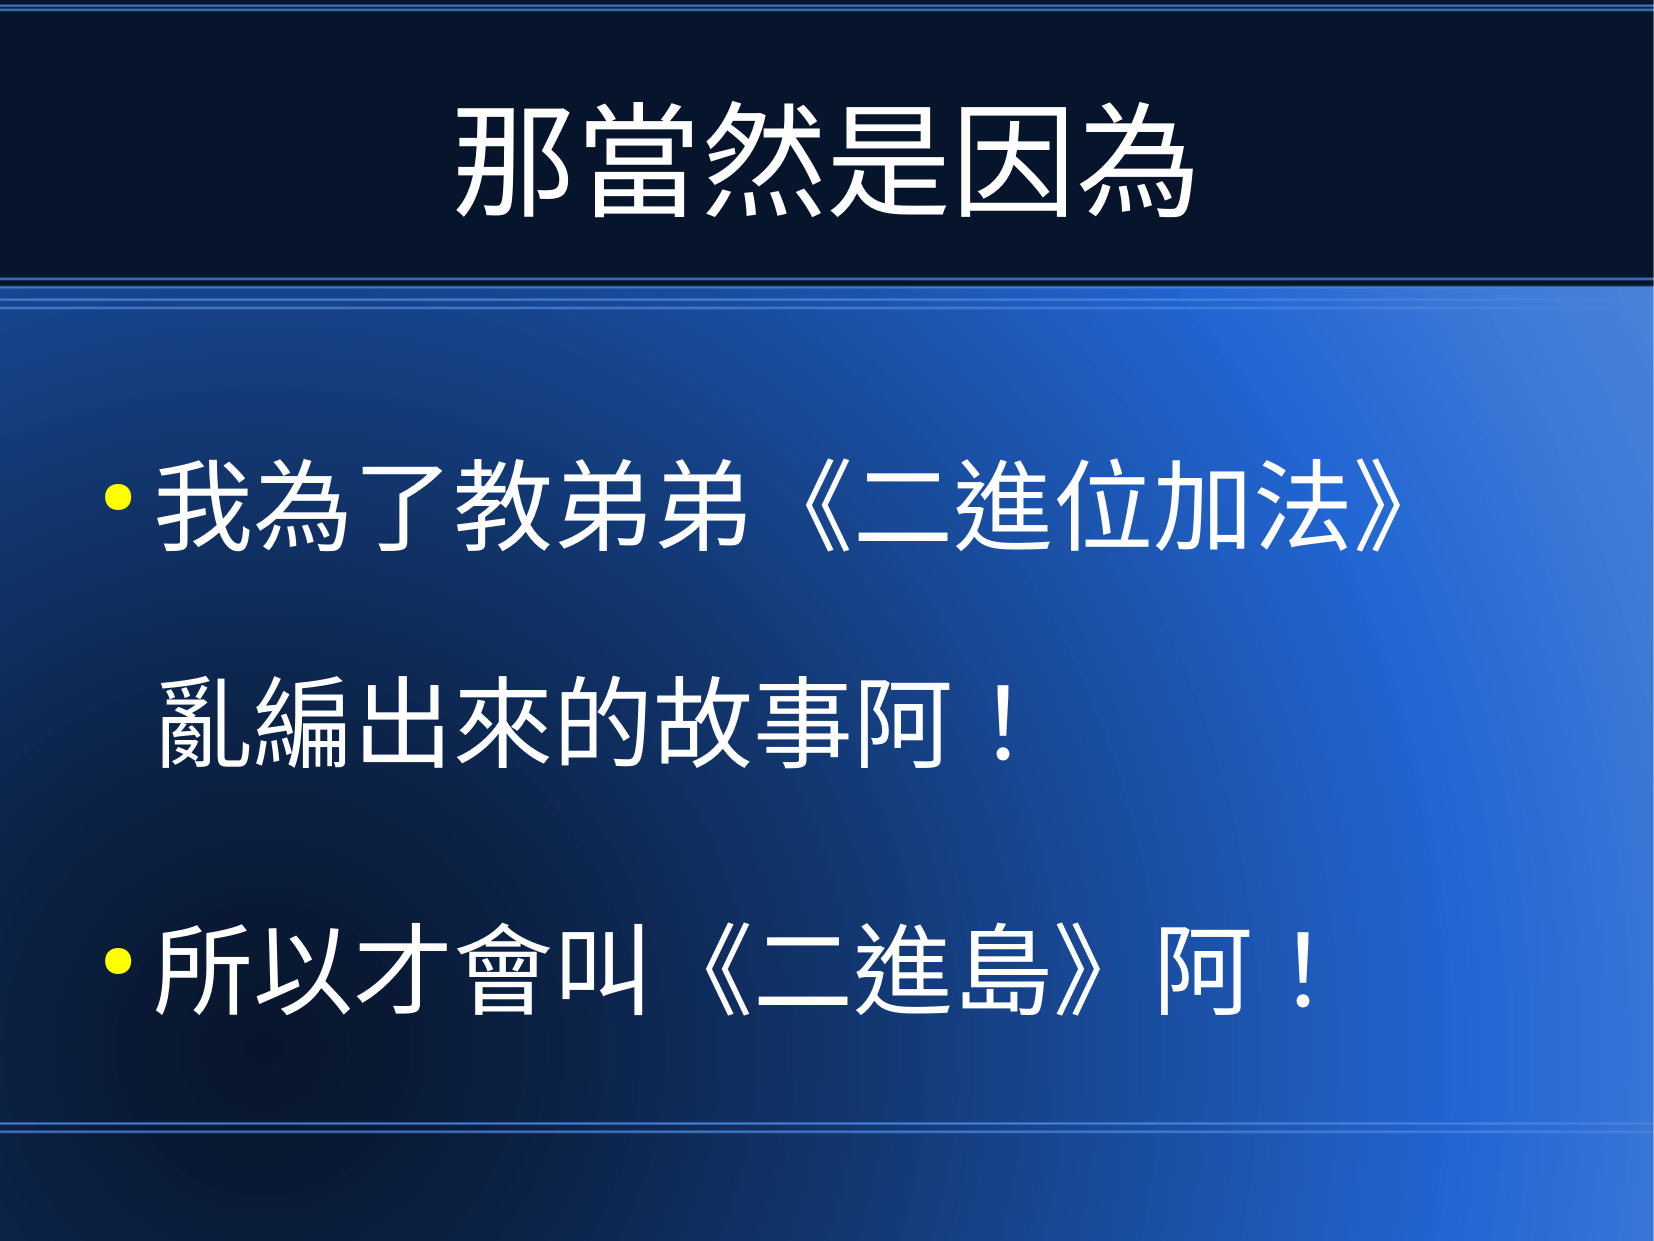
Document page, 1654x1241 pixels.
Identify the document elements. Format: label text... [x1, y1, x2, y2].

title 那當然是因為 [82, 49, 1571, 257]
list 我為了教弟弟《二進位加法》 亂編出來的故事阿！ 所以才會叫《二進島》阿！ [82, 355, 1571, 1241]
picture [0, 0, 1654, 1241]
